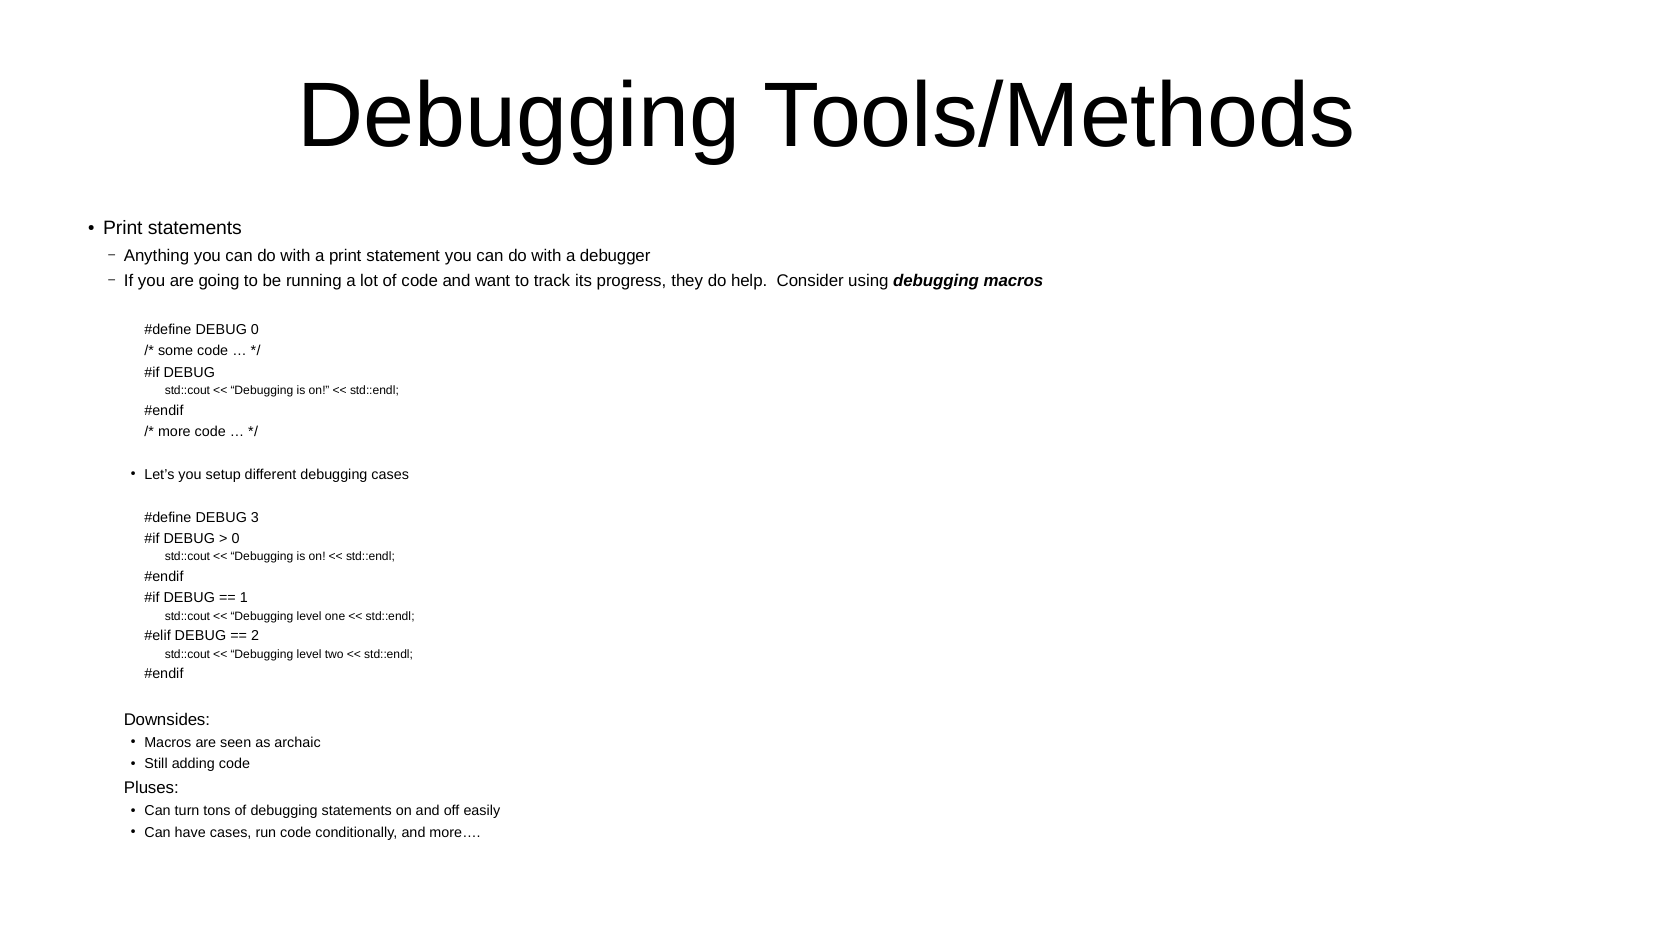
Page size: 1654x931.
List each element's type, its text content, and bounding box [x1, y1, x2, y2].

list Print statements Anything you can do with a print statement you can do with a debugger If you are going to be running a lot of code and want to track its progress, they do help. Consider using debugging macros #define DEBUG 0 /* some code … */ #if DEBUG std::cout << “Debugging is on!” << std::endl; #endif /* more code … */ Let’s you setup different debugging cases #define DEBUG 3 #if DEBUG > 0 std::cout << “Debugging is on! << std::endl; #endif #if DEBUG == 1 std::cout << “Debugging level one << std::endl; #elif DEBUG == 2 std::cout << “Debugging level two << std::endl; #endif Downsides: Macros are seen as archaic Still adding code Pluses: Can turn tons of debugging statements on and off easily Can have cases, run code conditionally, and more…. [82, 217, 1571, 841]
title Debugging Tools/Methods [82, 37, 1571, 193]
